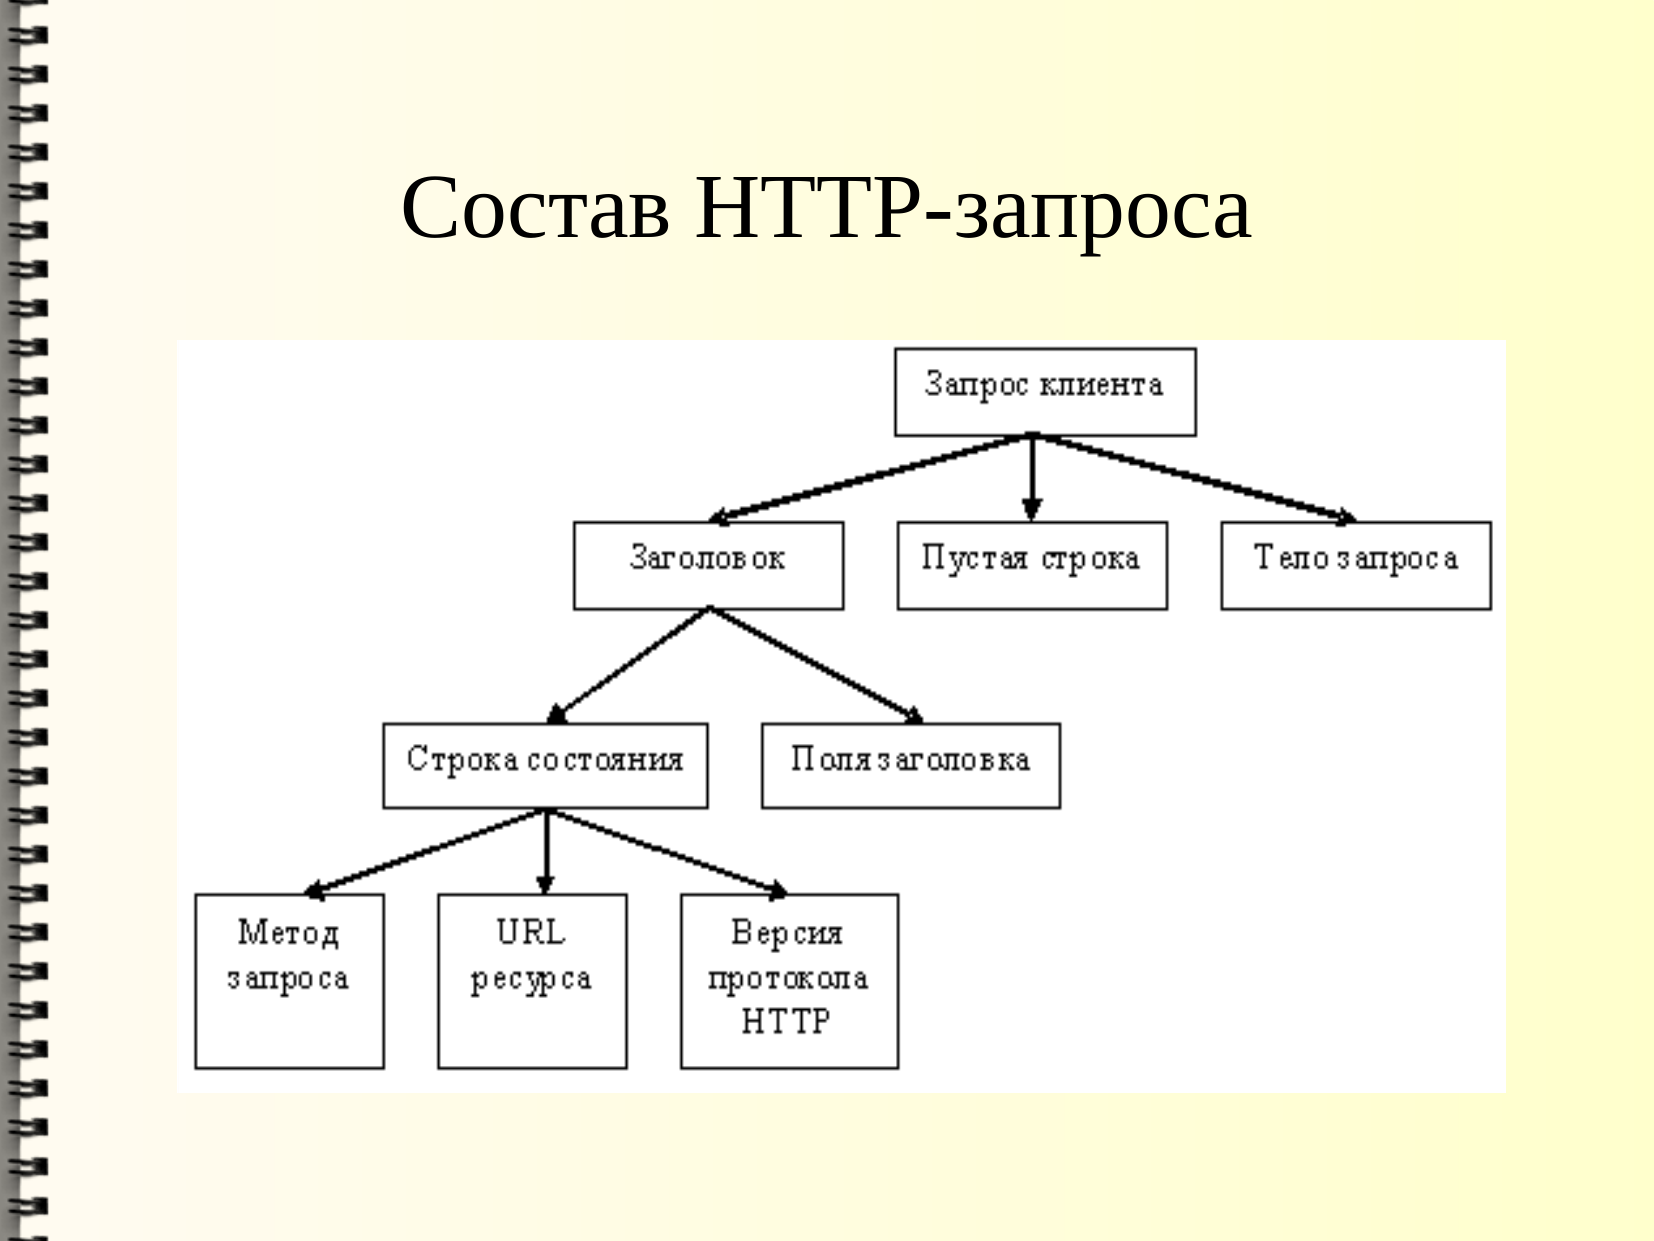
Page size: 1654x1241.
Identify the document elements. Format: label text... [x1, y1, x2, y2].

picture [177, 340, 1506, 1093]
picture [0, 0, 1654, 1241]
title Cостав HTTP-запроса [121, 102, 1534, 311]
